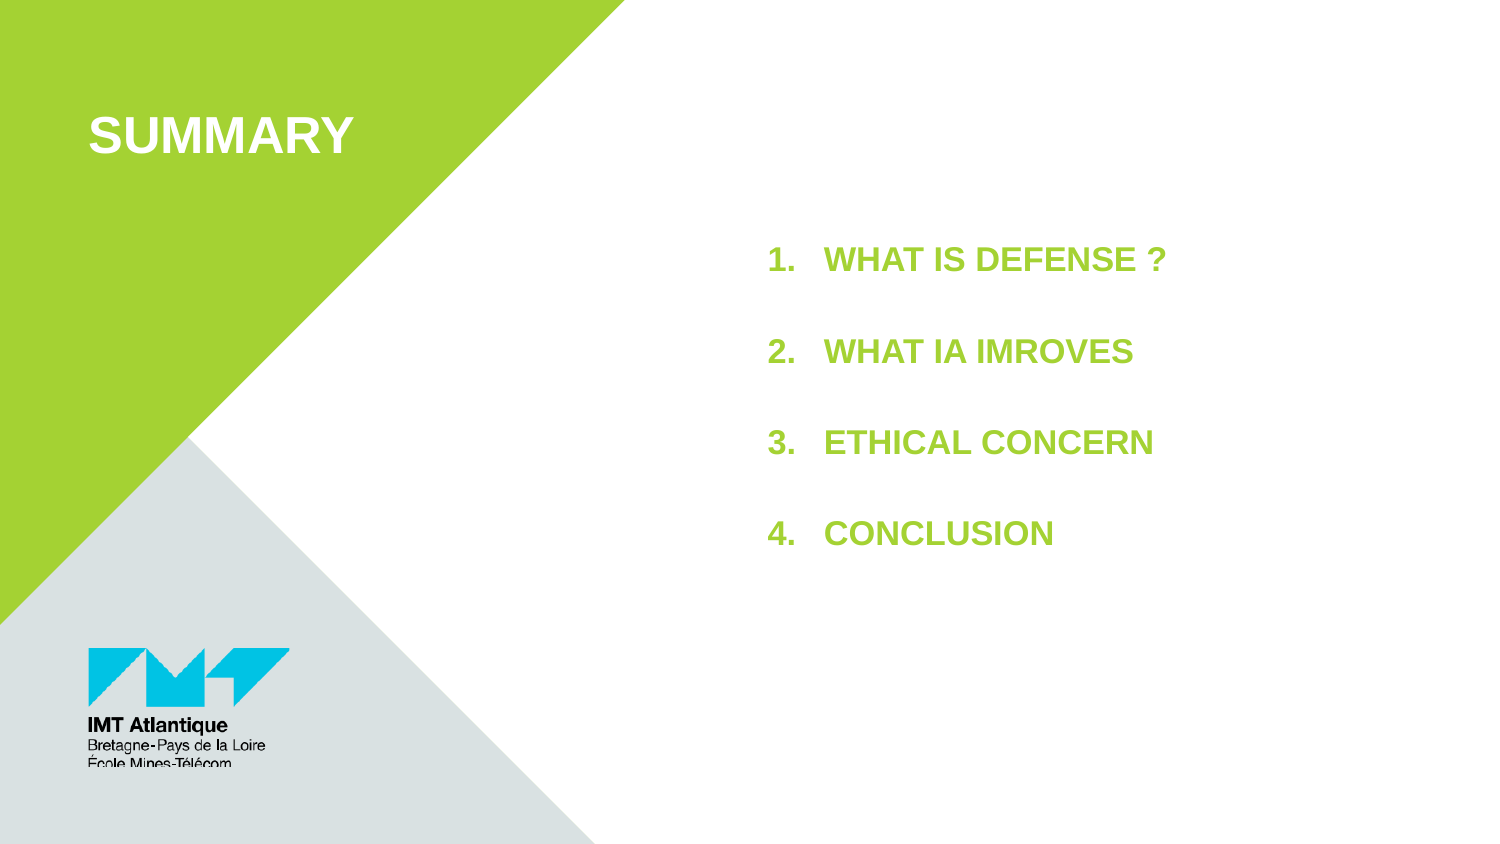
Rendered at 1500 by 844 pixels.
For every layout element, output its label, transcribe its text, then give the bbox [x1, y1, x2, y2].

title summary [88, 107, 525, 164]
list What is Defense ? What IA imroves Ethical concern cONCLUSION [767, 237, 1405, 603]
